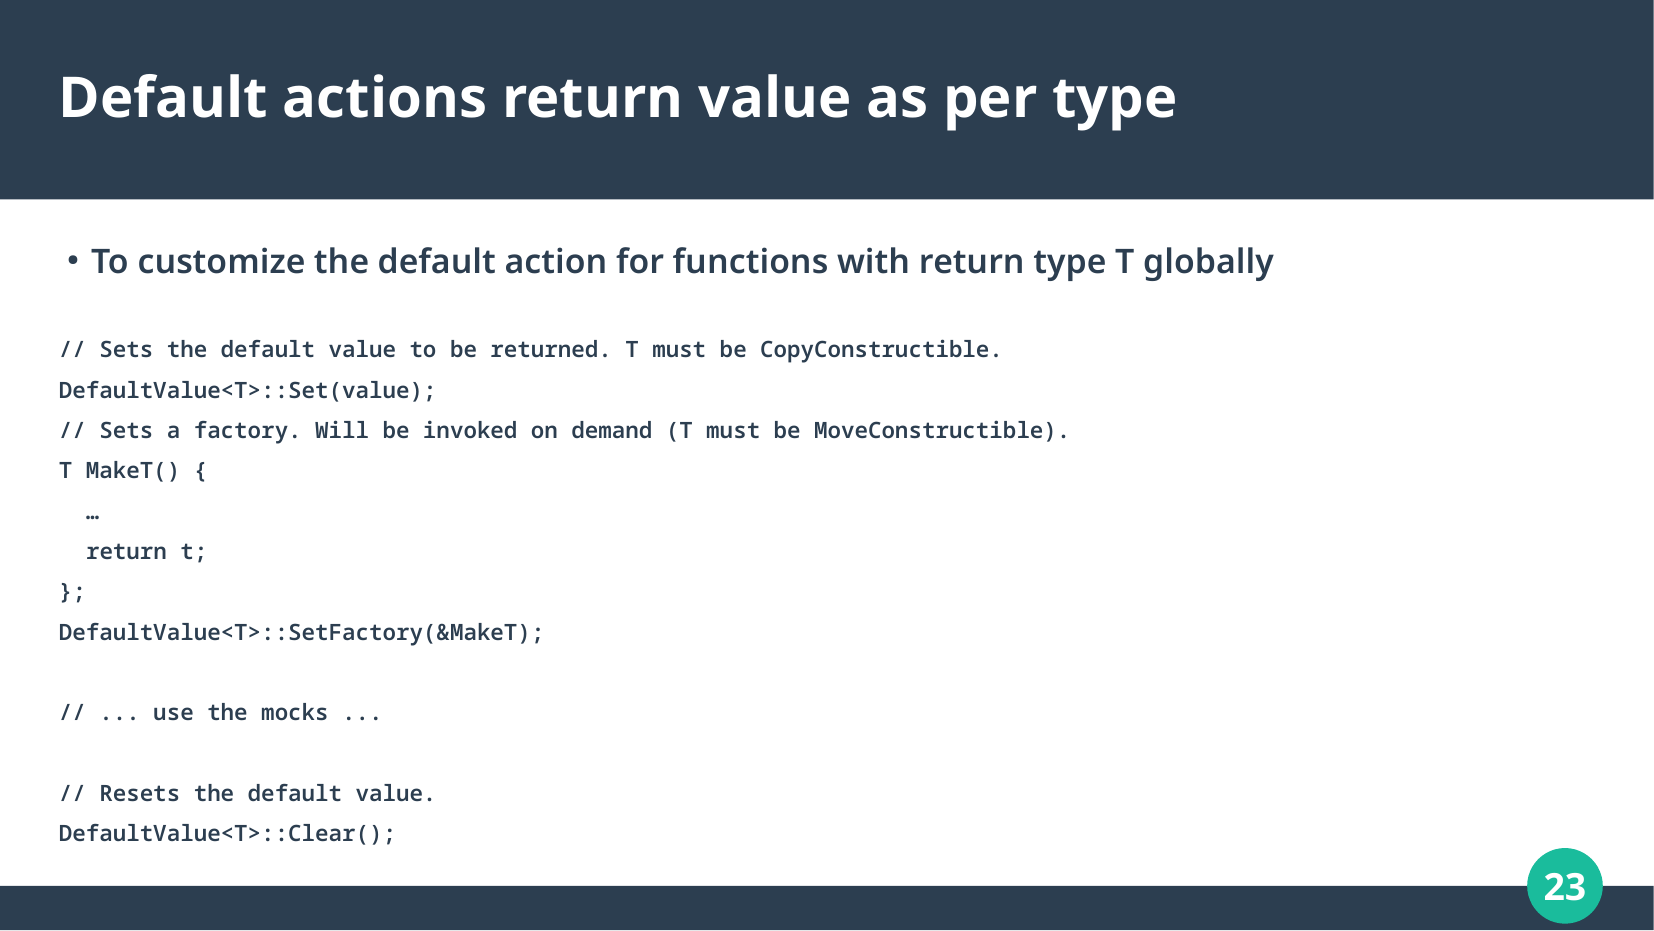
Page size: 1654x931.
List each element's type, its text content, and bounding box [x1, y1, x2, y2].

title Default actions return value as per type [59, 37, 1595, 155]
list To customize the default action for functions with return type T globally // Sets the default value to be returned. T must be CopyConstructible. DefaultValue<T>::Set(value); // Sets a factory. Will be invoked on demand (T must be MoveConstructible). T MakeT() { … return t; }; DefaultValue<T>::SetFactory(&MakeT); // ... use the mocks ... // Resets the default value. DefaultValue<T>::Clear(); [59, 237, 1595, 858]
